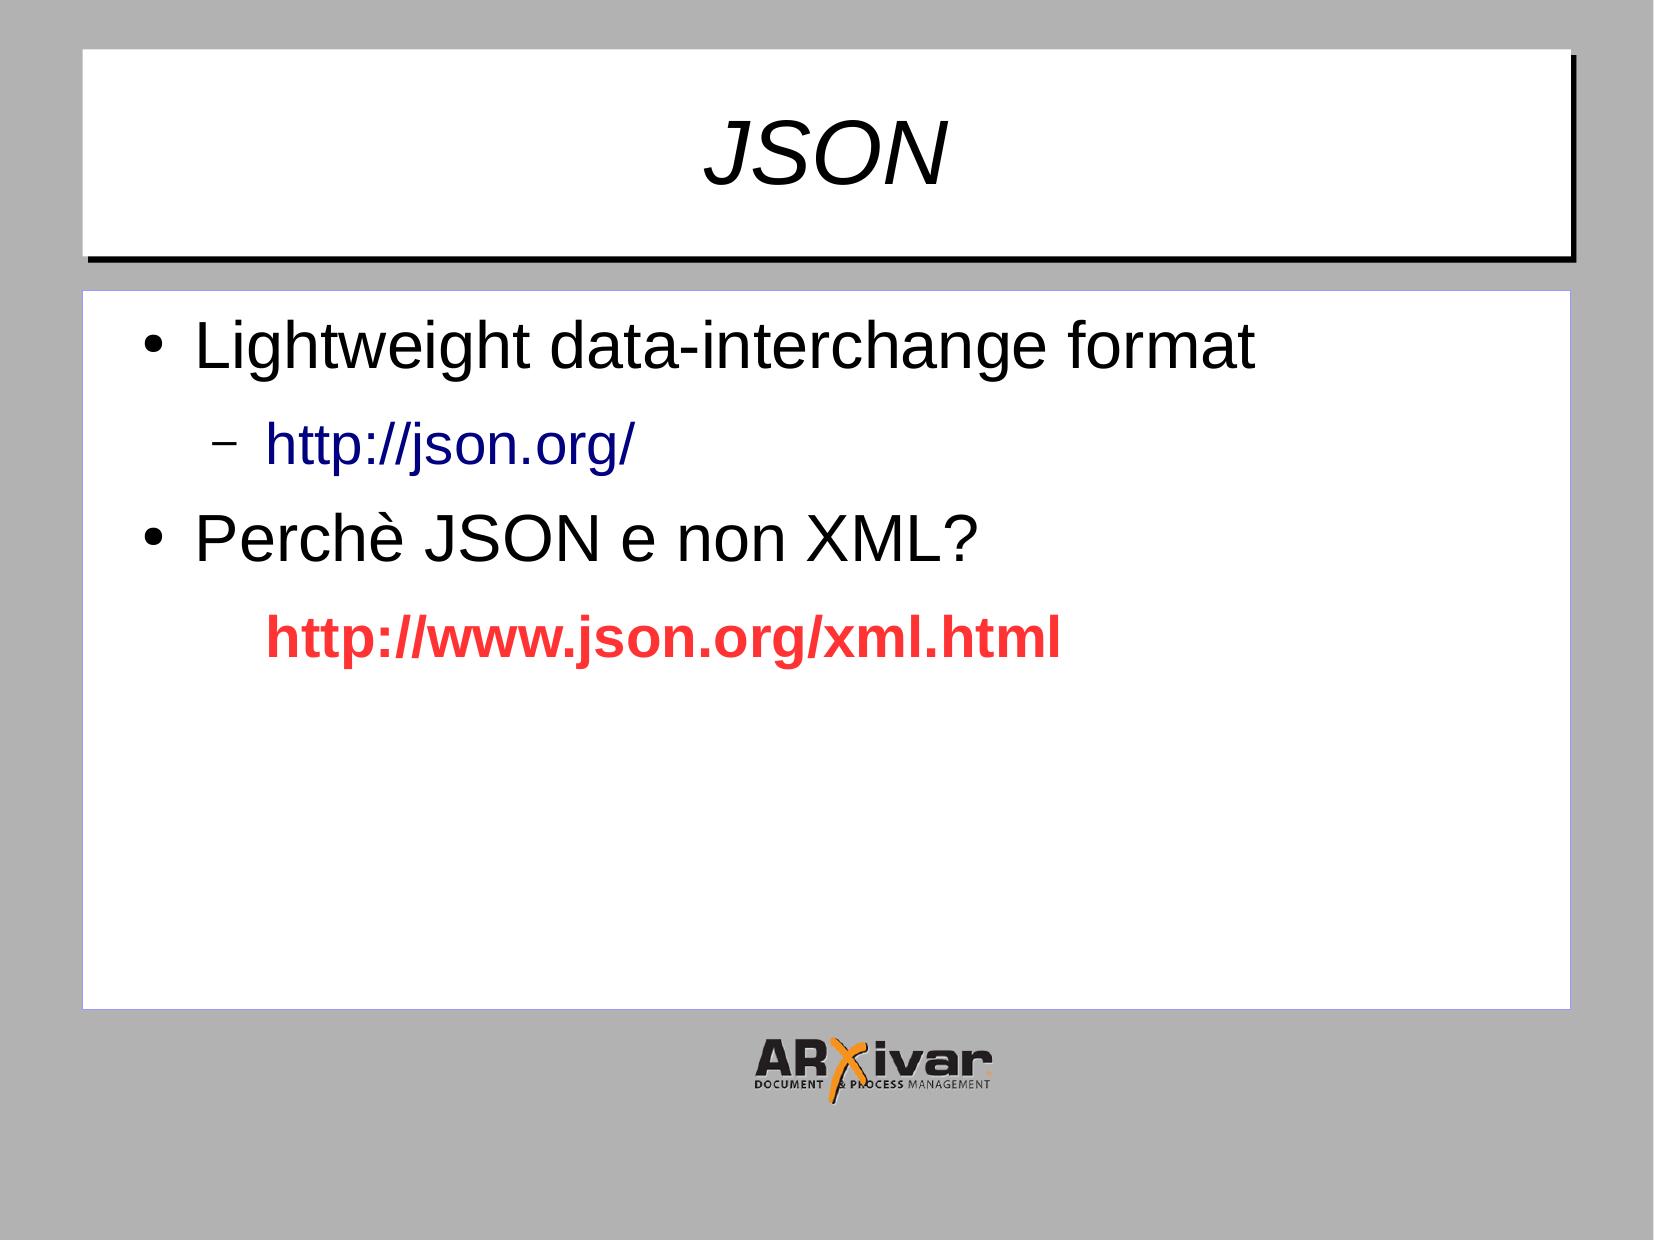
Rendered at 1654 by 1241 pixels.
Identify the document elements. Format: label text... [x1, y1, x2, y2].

title JSON [82, 49, 1571, 257]
picture [755, 1031, 993, 1111]
list Lightweight data-interchange format http://json.org/ Perchè JSON e non XML? http://www.json.org/xml.html [82, 290, 1571, 1010]
